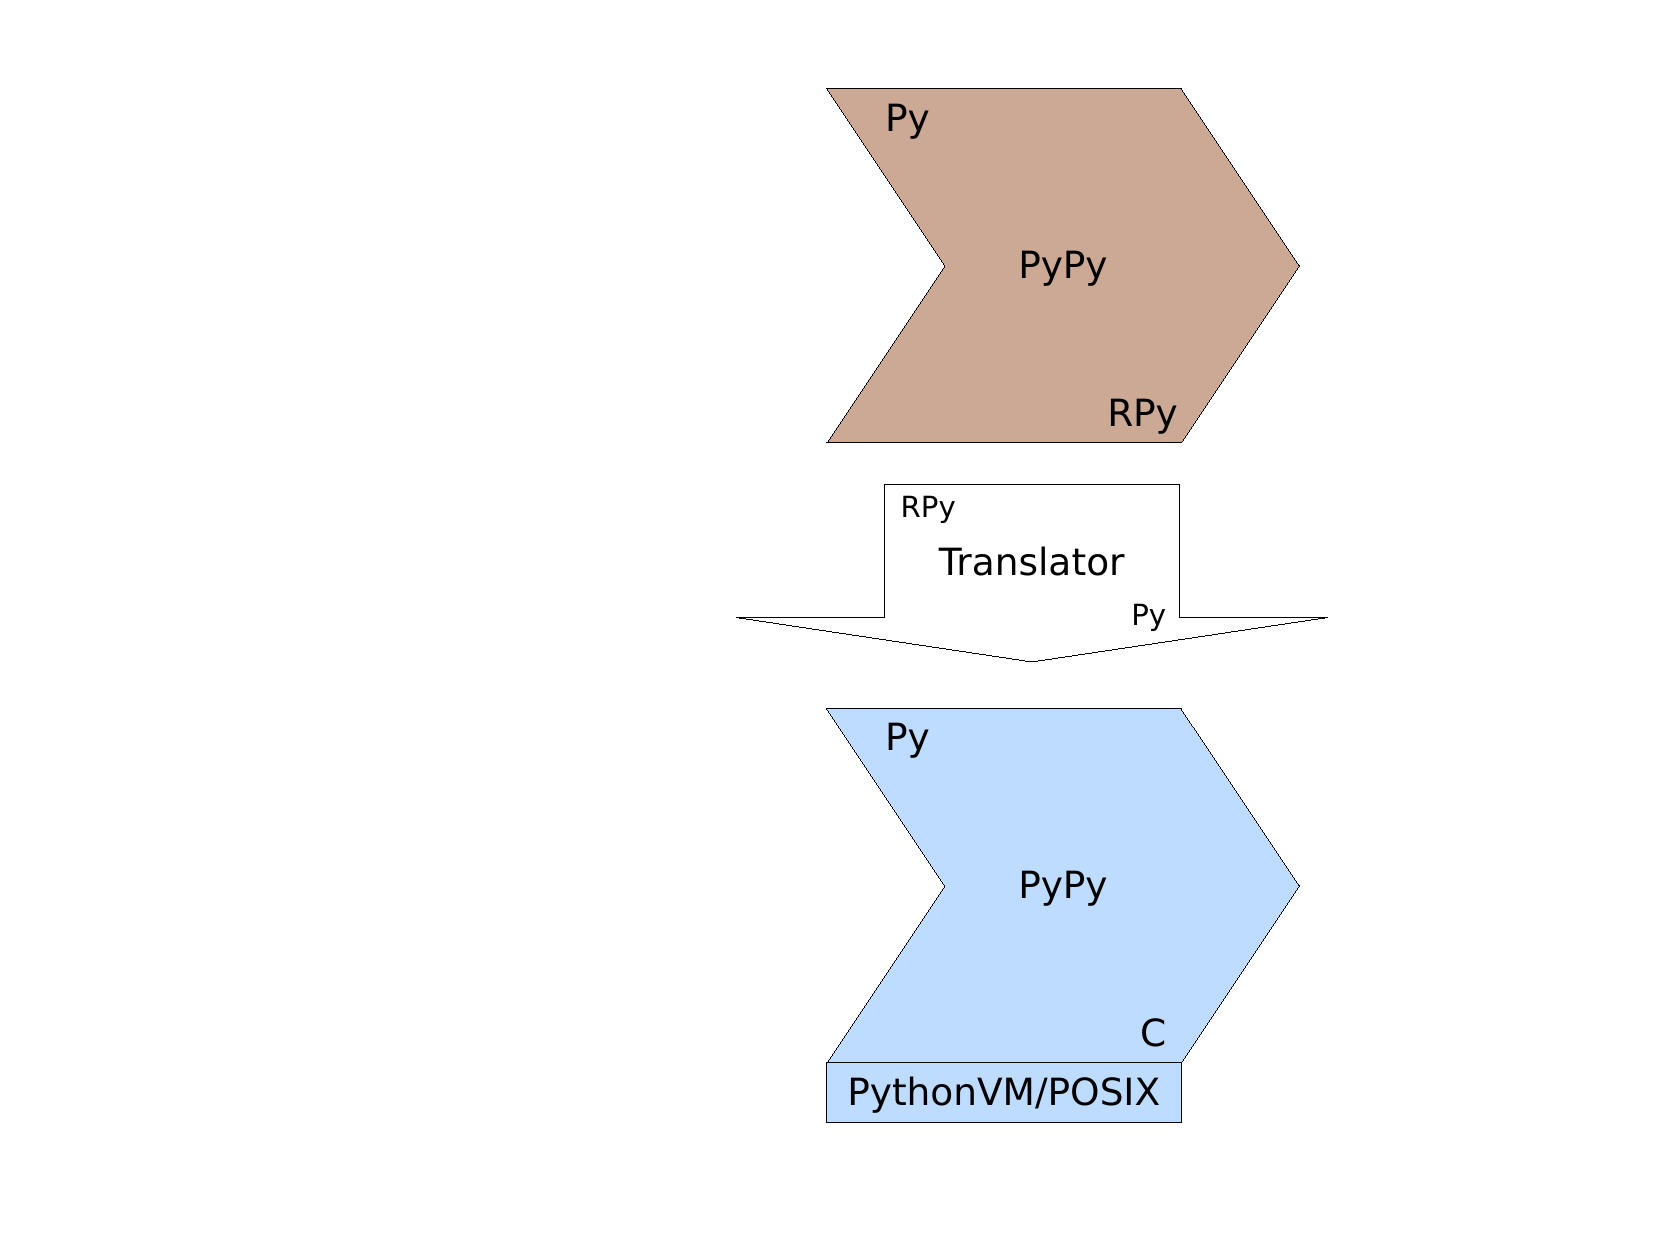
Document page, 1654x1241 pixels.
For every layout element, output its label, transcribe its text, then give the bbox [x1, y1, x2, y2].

text_box Translator [1182, 617, 1328, 640]
text_box PyPy [826, 88, 1300, 443]
text_box RPy [1092, 384, 1193, 443]
text_box PyPy [826, 708, 1300, 1062]
text_box Py [1116, 590, 1182, 640]
text_box Translator [736, 484, 1180, 662]
text_box PythonVM/POSIX [826, 1062, 1182, 1123]
text_box C [1125, 1003, 1182, 1062]
text_box Py [870, 89, 945, 148]
text_box RPy [885, 482, 971, 532]
text_box Py [870, 708, 945, 768]
